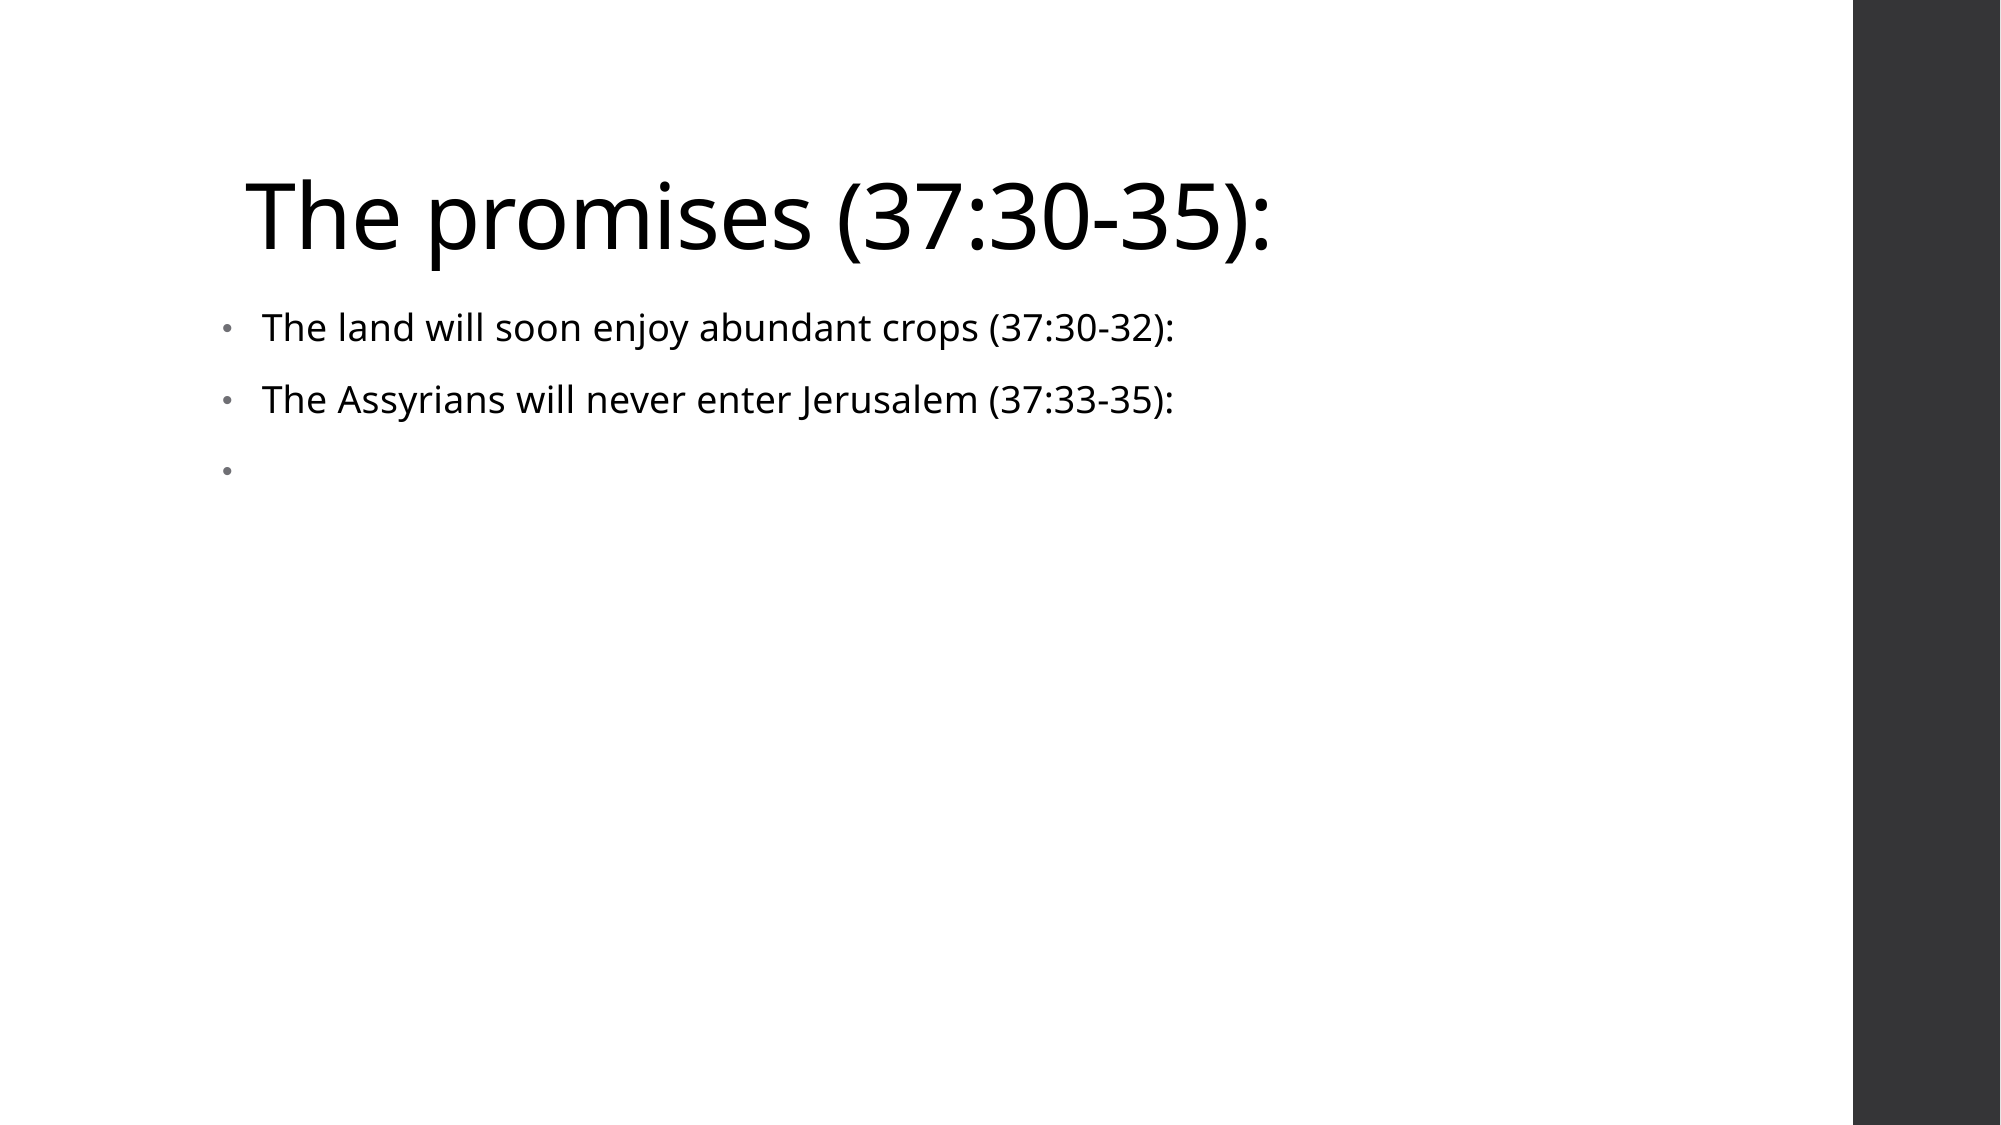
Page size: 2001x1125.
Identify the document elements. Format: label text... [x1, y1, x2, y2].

list The land will soon enjoy abundant crops (37:30-32): The Assyrians will never enter Jerusalem (37:33-35): [206, 299, 1617, 1014]
title The promises (37:30-35): [206, 60, 1797, 278]
